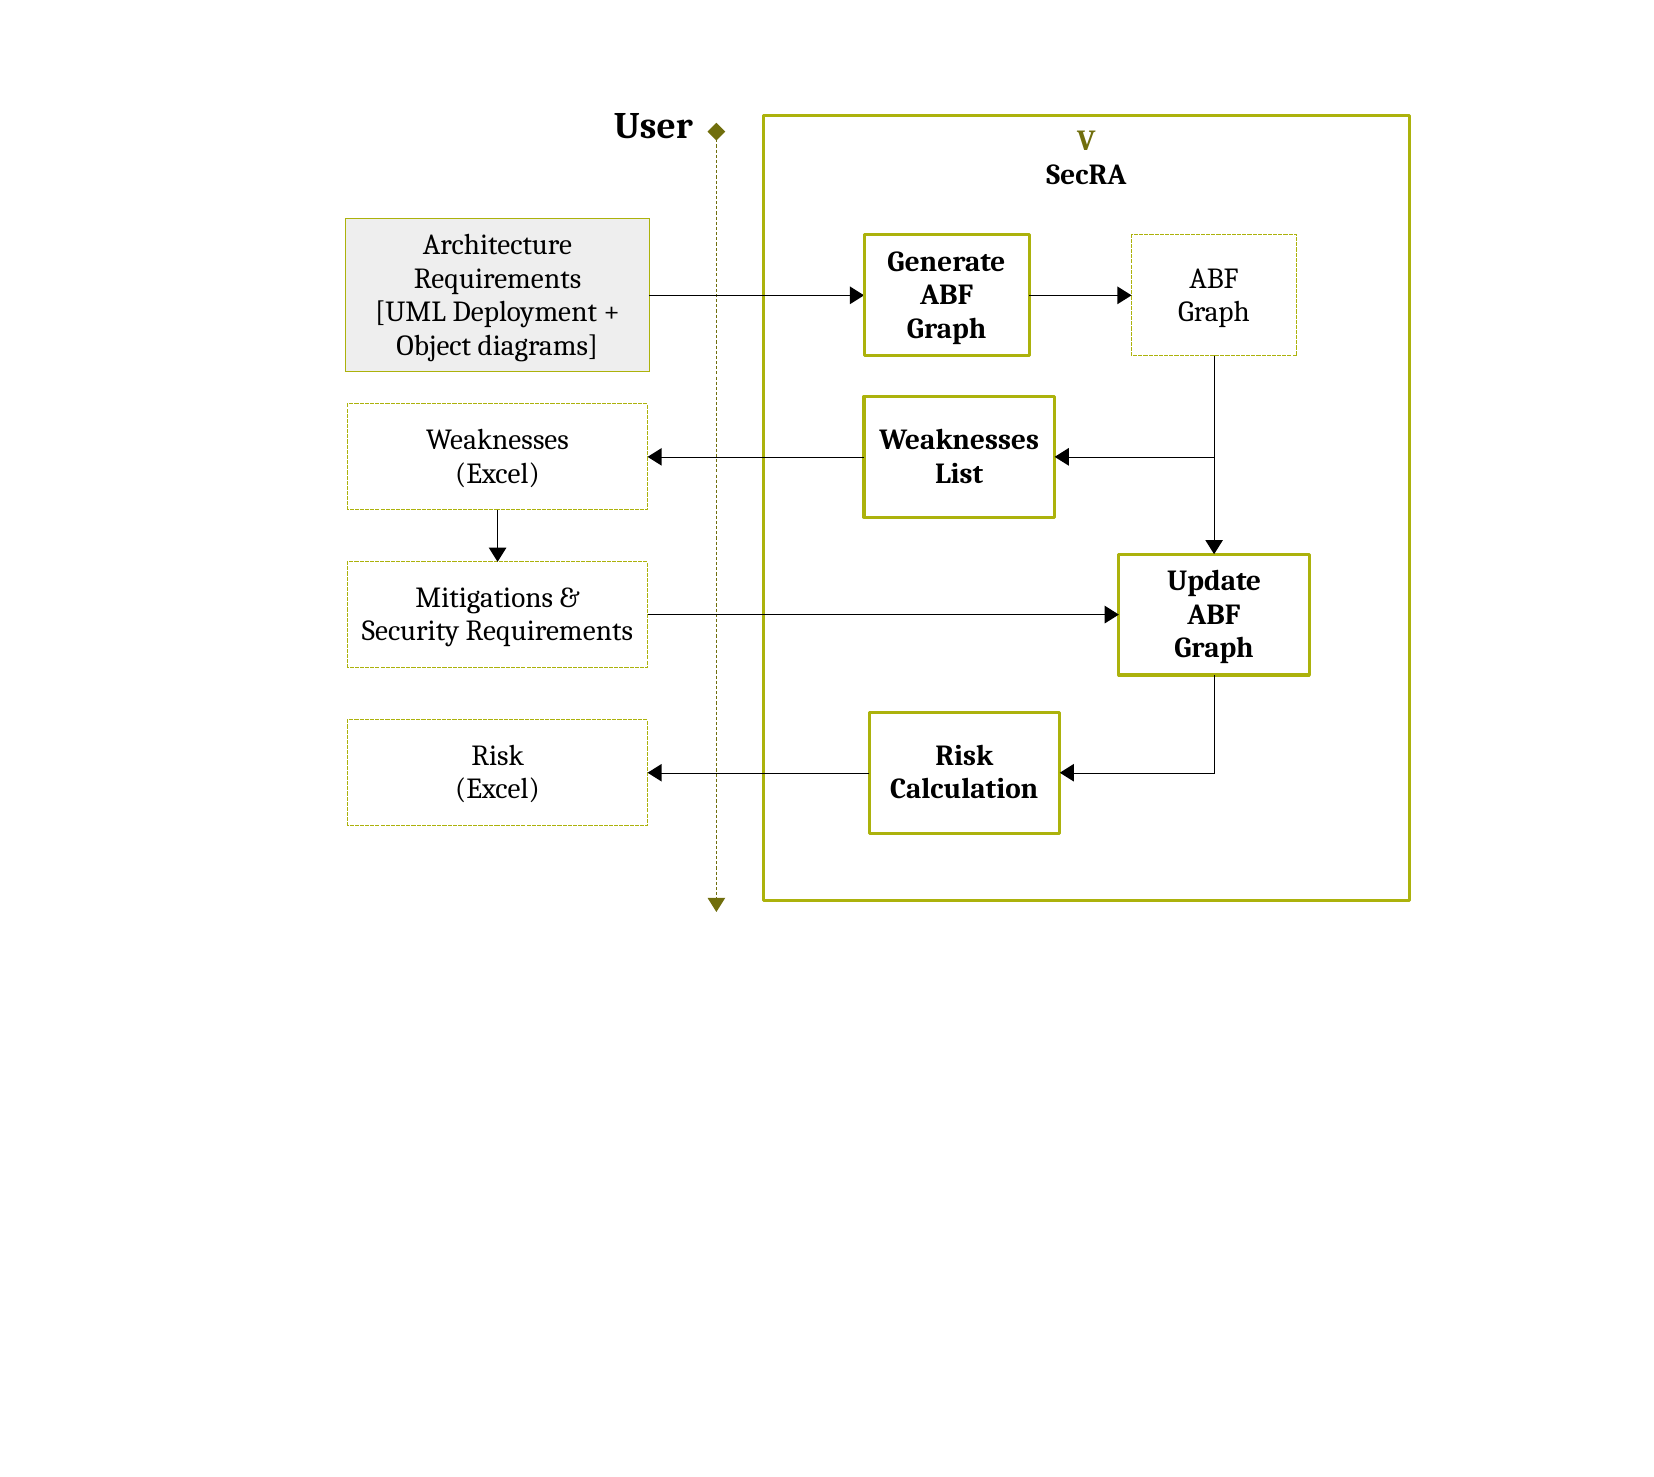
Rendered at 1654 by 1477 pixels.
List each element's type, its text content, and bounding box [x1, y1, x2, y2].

text_box V SecRA [763, 296, 1214, 457]
text_box V SecRA [763, 615, 1214, 773]
text_box V SecRA [763, 458, 1214, 614]
text_box Risk Calculation [869, 712, 1060, 834]
text_box User [593, 97, 714, 157]
text_box Architecture Requirements [UML Deployment + Object diagrams] [345, 218, 650, 372]
text_box Risk (Excel) [347, 719, 648, 826]
text_box Generate ABF Graph [864, 234, 1030, 356]
text_box Weaknesses (Excel) [347, 403, 648, 510]
text_box V SecRA [763, 115, 1410, 901]
text_box Mitigations & Security Requirements [347, 561, 648, 668]
text_box Weaknesses List [864, 396, 1055, 518]
text_box Update ABF Graph [1118, 554, 1310, 676]
text_box ABF Graph [1131, 234, 1297, 356]
